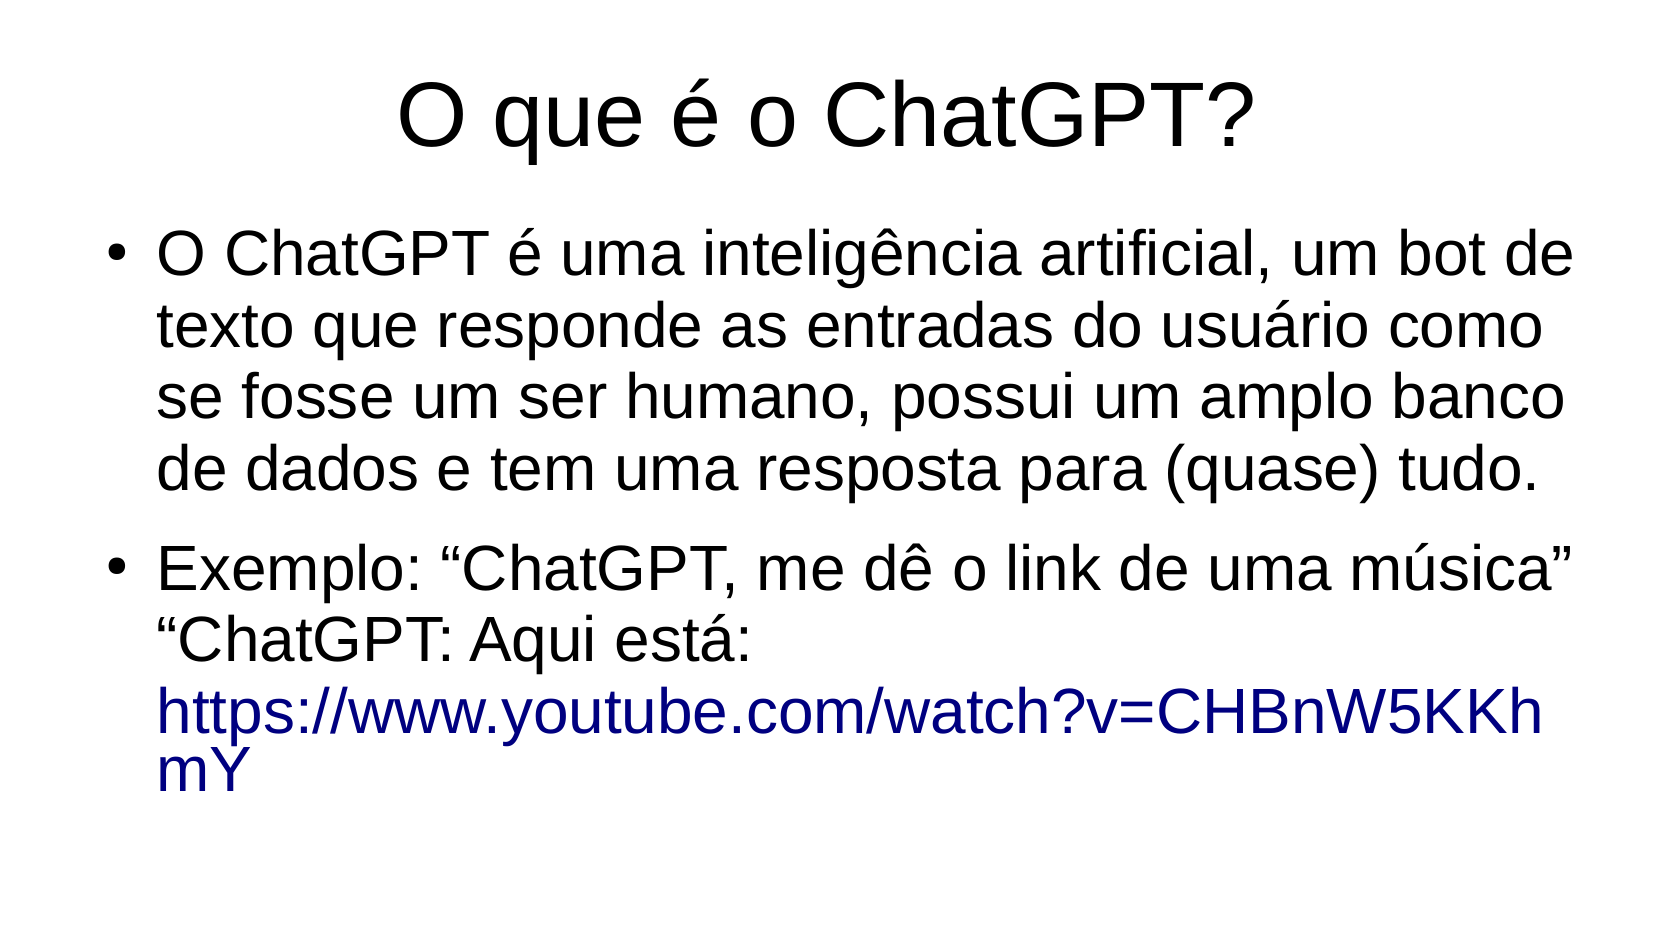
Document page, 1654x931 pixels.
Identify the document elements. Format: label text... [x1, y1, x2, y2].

title O que é o ChatGPT? [82, 37, 1571, 193]
list O ChatGPT é uma inteligência artificial, um bot de texto que responde as entradas do usuário como se fosse um ser humano, possui um amplo banco de dados e tem uma resposta para (quase) tudo. Exemplo: “ChatGPT, me dê o link de uma música” “ChatGPT: Aqui está: https://www.youtube.com/watch?v=CHBnW5KKhmY [88, 217, 1577, 758]
